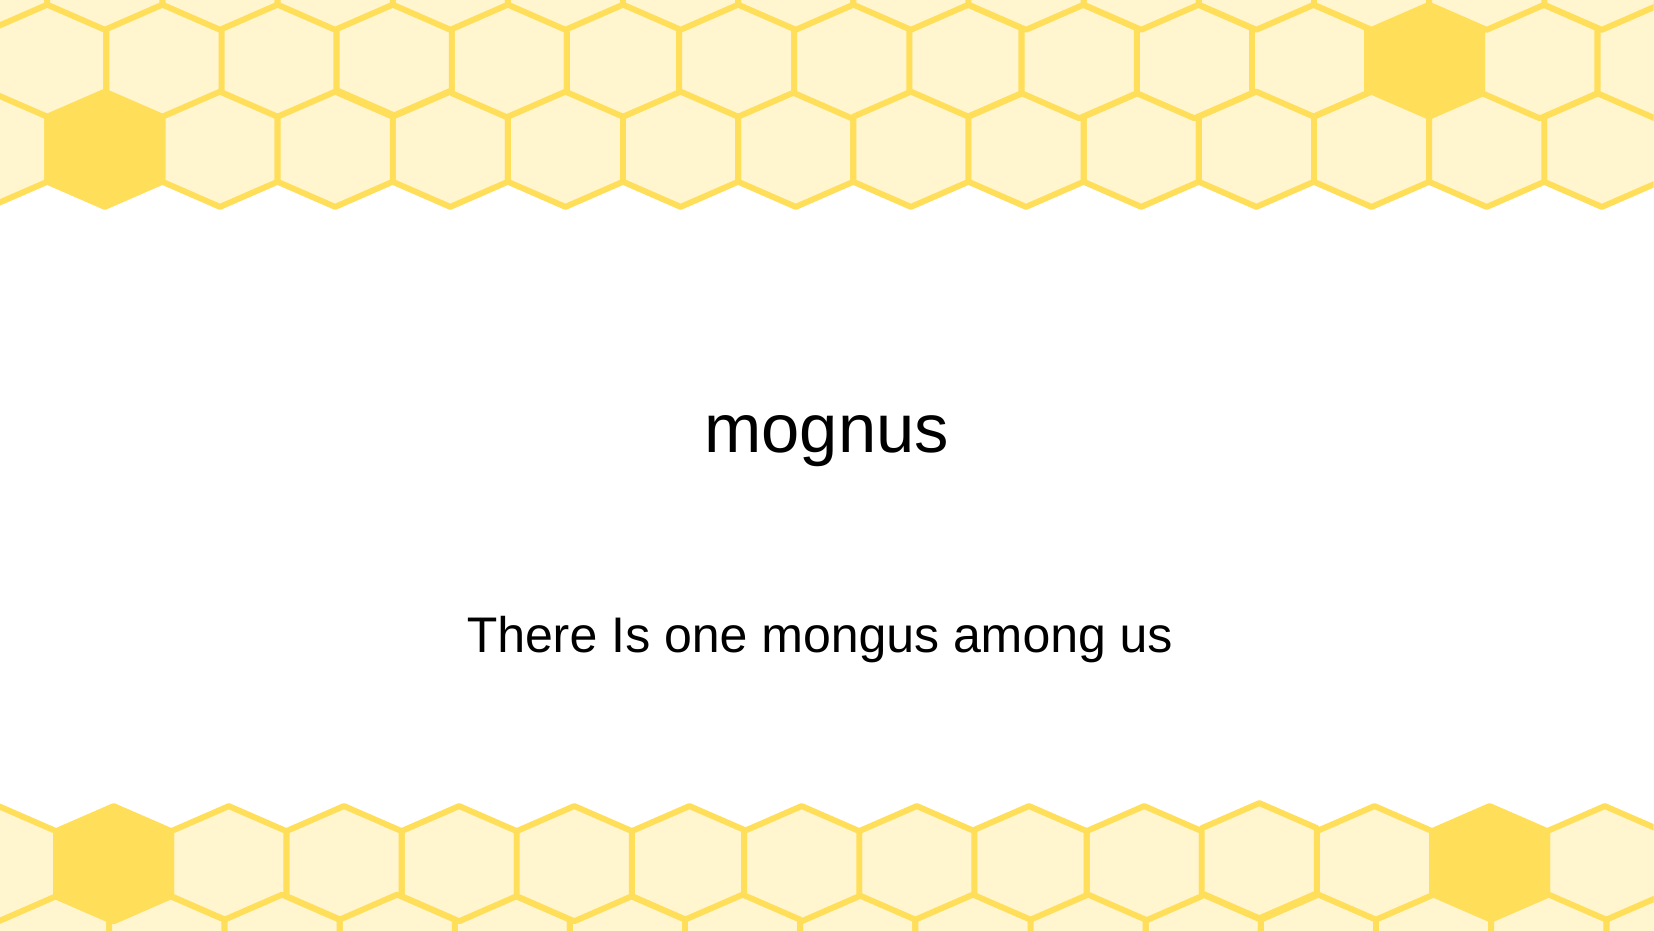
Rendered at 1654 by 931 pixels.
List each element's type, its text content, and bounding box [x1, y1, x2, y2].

title mognus [88, 324, 1565, 532]
subtitle There Is one mongus among us [88, 561, 1565, 709]
